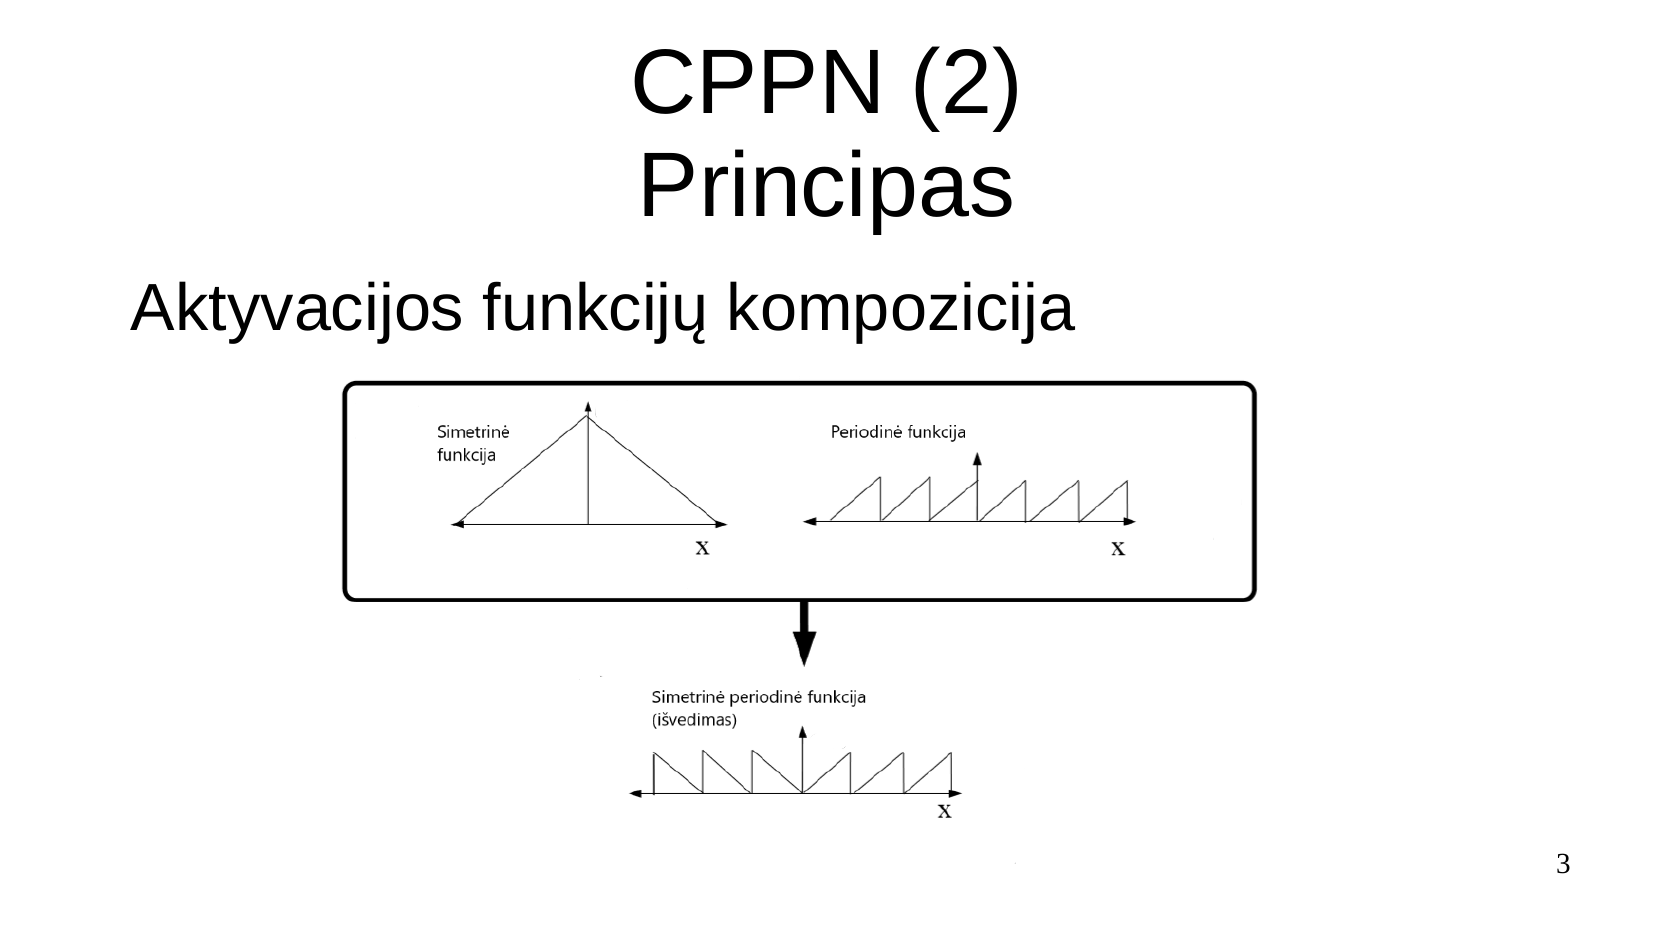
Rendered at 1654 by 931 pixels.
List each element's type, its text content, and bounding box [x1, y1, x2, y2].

title CPPN (2) Principas [82, 30, 1571, 238]
picture [300, 374, 1317, 886]
list Aktyvacijos funkcijų kompozicija [60, 270, 1549, 931]
